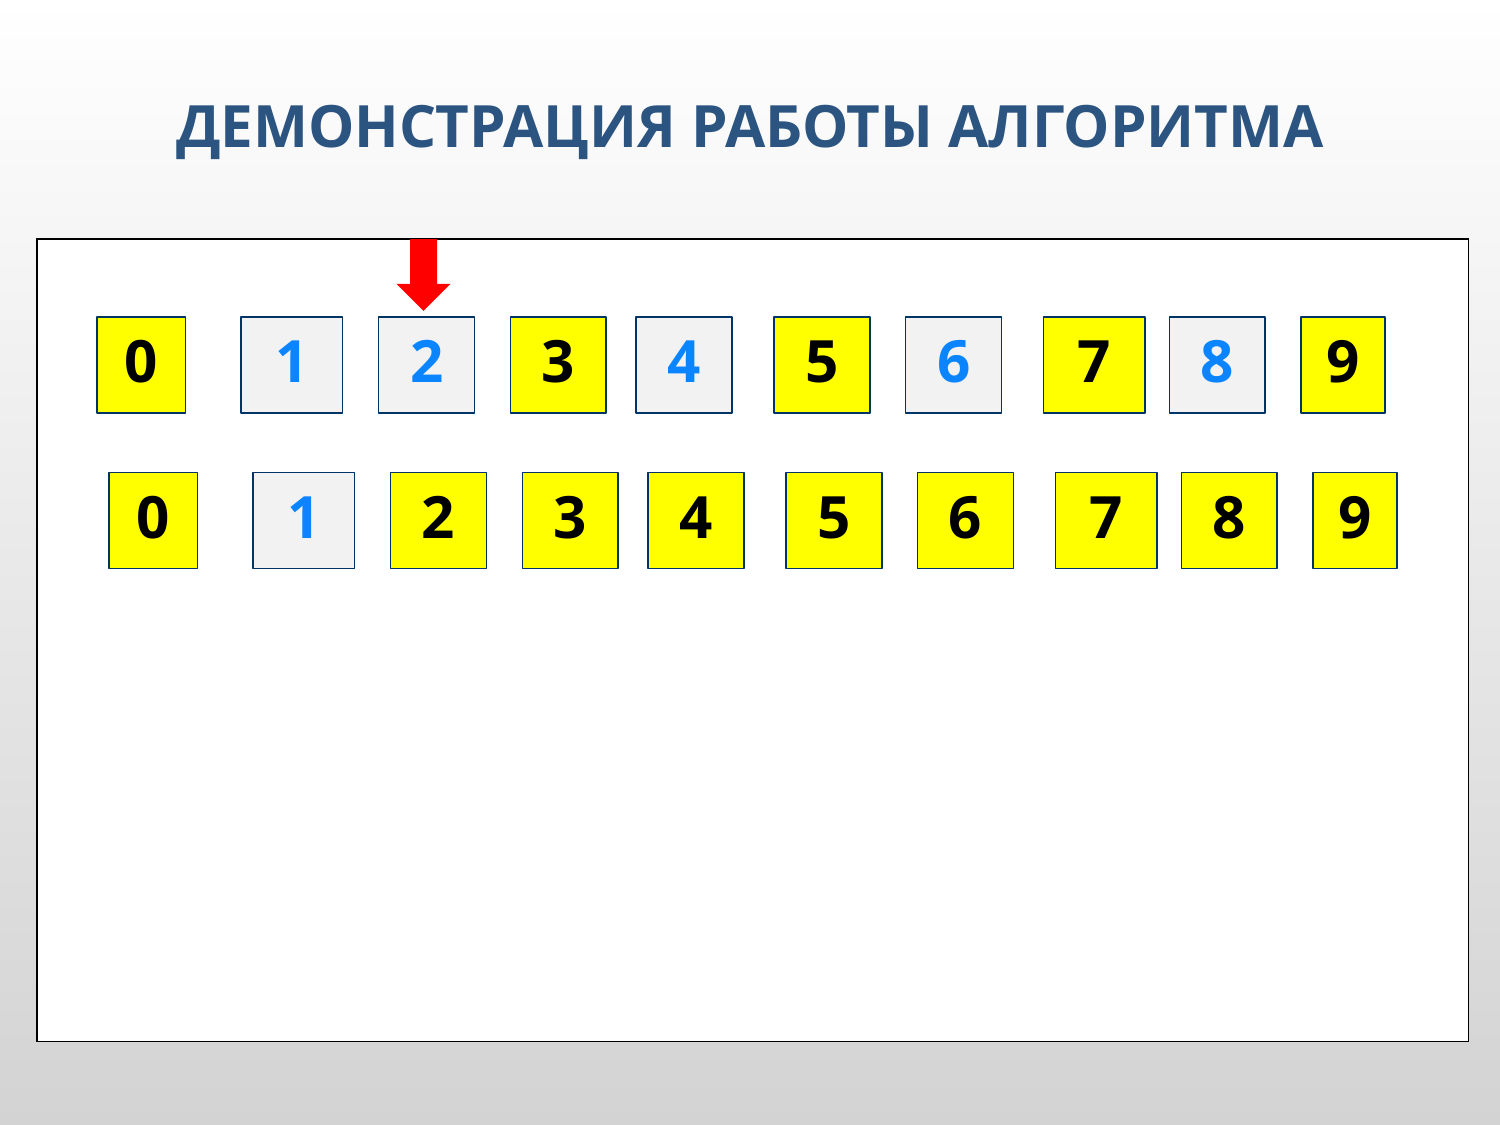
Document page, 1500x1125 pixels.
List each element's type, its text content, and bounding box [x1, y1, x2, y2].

text_box [396, 239, 451, 311]
title ДЕМОНСТРАЦИЯ РАБОТЫ АЛГОРИТМА [75, 62, 1425, 186]
text_box 1 [252, 472, 355, 569]
text_box 4 [636, 316, 732, 413]
text_box 6 [905, 316, 1002, 413]
text_box 1 [240, 316, 343, 413]
text_box 6 [917, 472, 1014, 569]
text_box 9 [1300, 316, 1385, 413]
text_box 2 [378, 316, 475, 413]
text_box 2 [390, 472, 487, 569]
text_box 7 [1055, 472, 1158, 569]
text_box 3 [522, 472, 619, 569]
text_box 9 [1312, 472, 1397, 569]
text_box 5 [785, 472, 882, 569]
text_box 8 [1181, 472, 1278, 569]
text_box 0 [109, 472, 198, 569]
text_box 7 [1043, 316, 1146, 413]
text_box 0 [97, 316, 186, 413]
text_box 8 [1169, 316, 1266, 413]
list [37, 239, 1469, 1042]
text_box 4 [648, 472, 744, 569]
text_box 5 [773, 316, 870, 413]
text_box 3 [510, 316, 607, 413]
